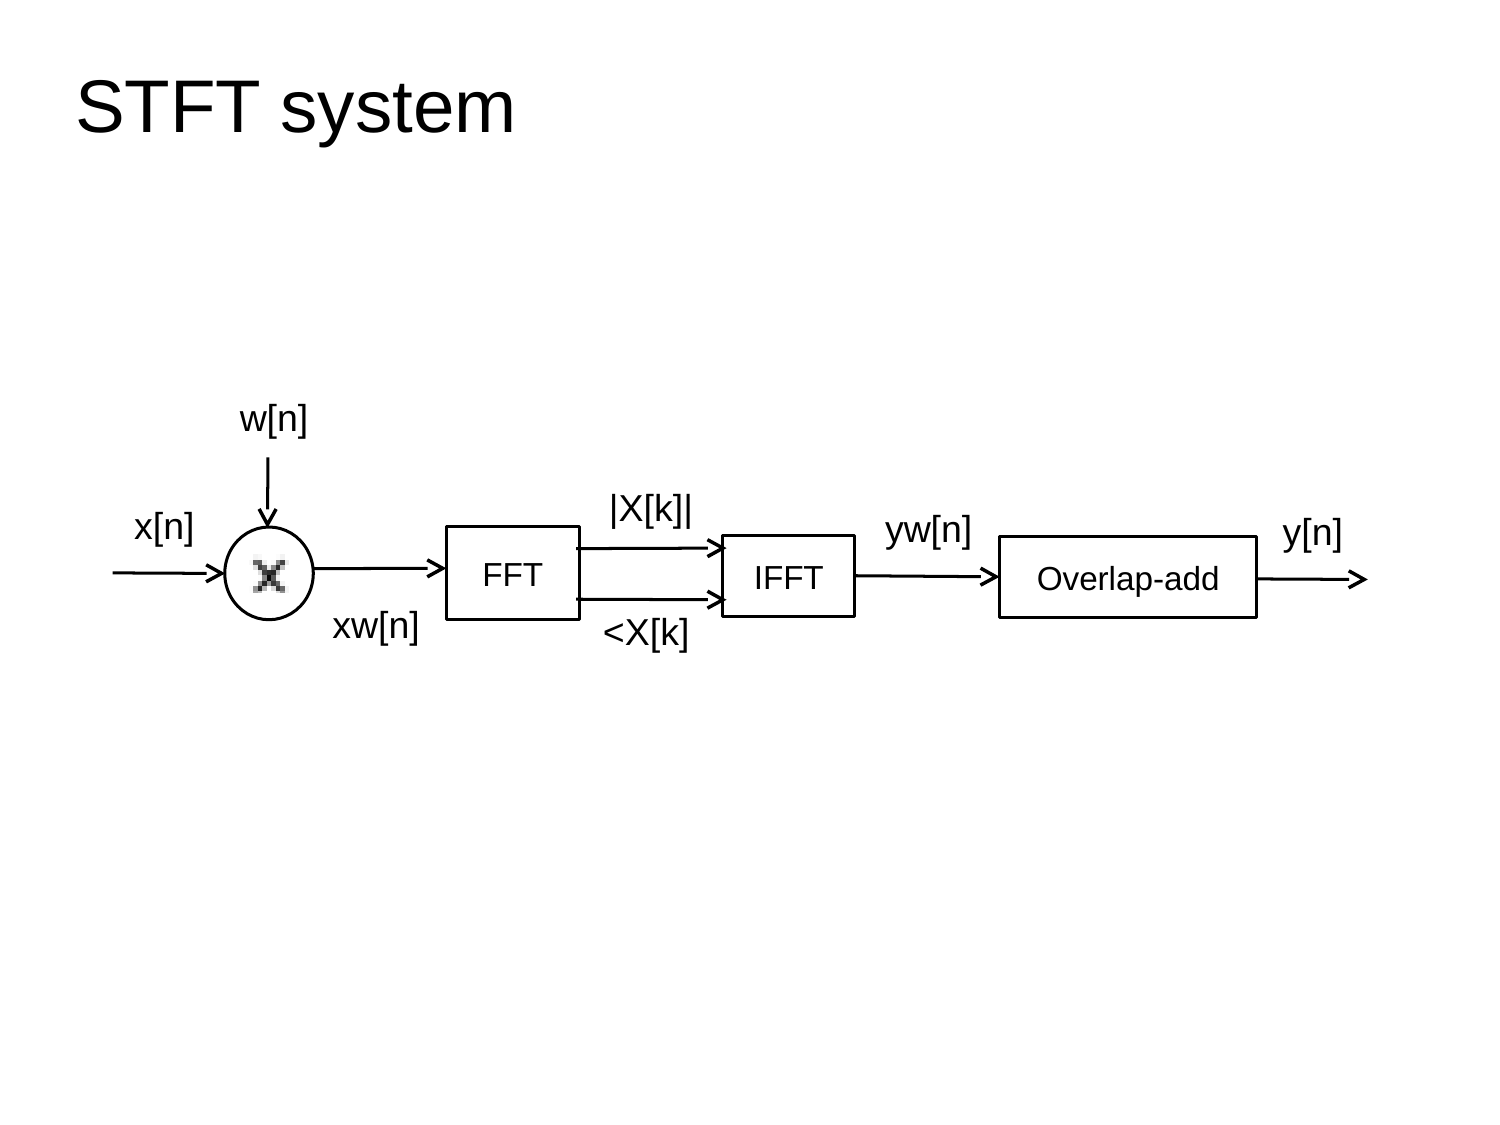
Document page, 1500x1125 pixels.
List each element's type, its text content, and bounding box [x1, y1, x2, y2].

text_box y[n] [1267, 504, 1358, 561]
text_box yw[n] [870, 500, 988, 558]
text_box Overlap-add [999, 536, 1257, 618]
text_box IFFT [722, 535, 855, 617]
text_box FFT [446, 526, 580, 620]
text_box <X[k] [588, 604, 705, 661]
text_box |X[k]| [594, 479, 708, 537]
text_box xw[n] [317, 597, 436, 655]
text_box x[n] [119, 498, 210, 555]
picture [240, 539, 295, 593]
title STFT system [75, 12, 1426, 201]
text_box w[n] [225, 389, 324, 447]
